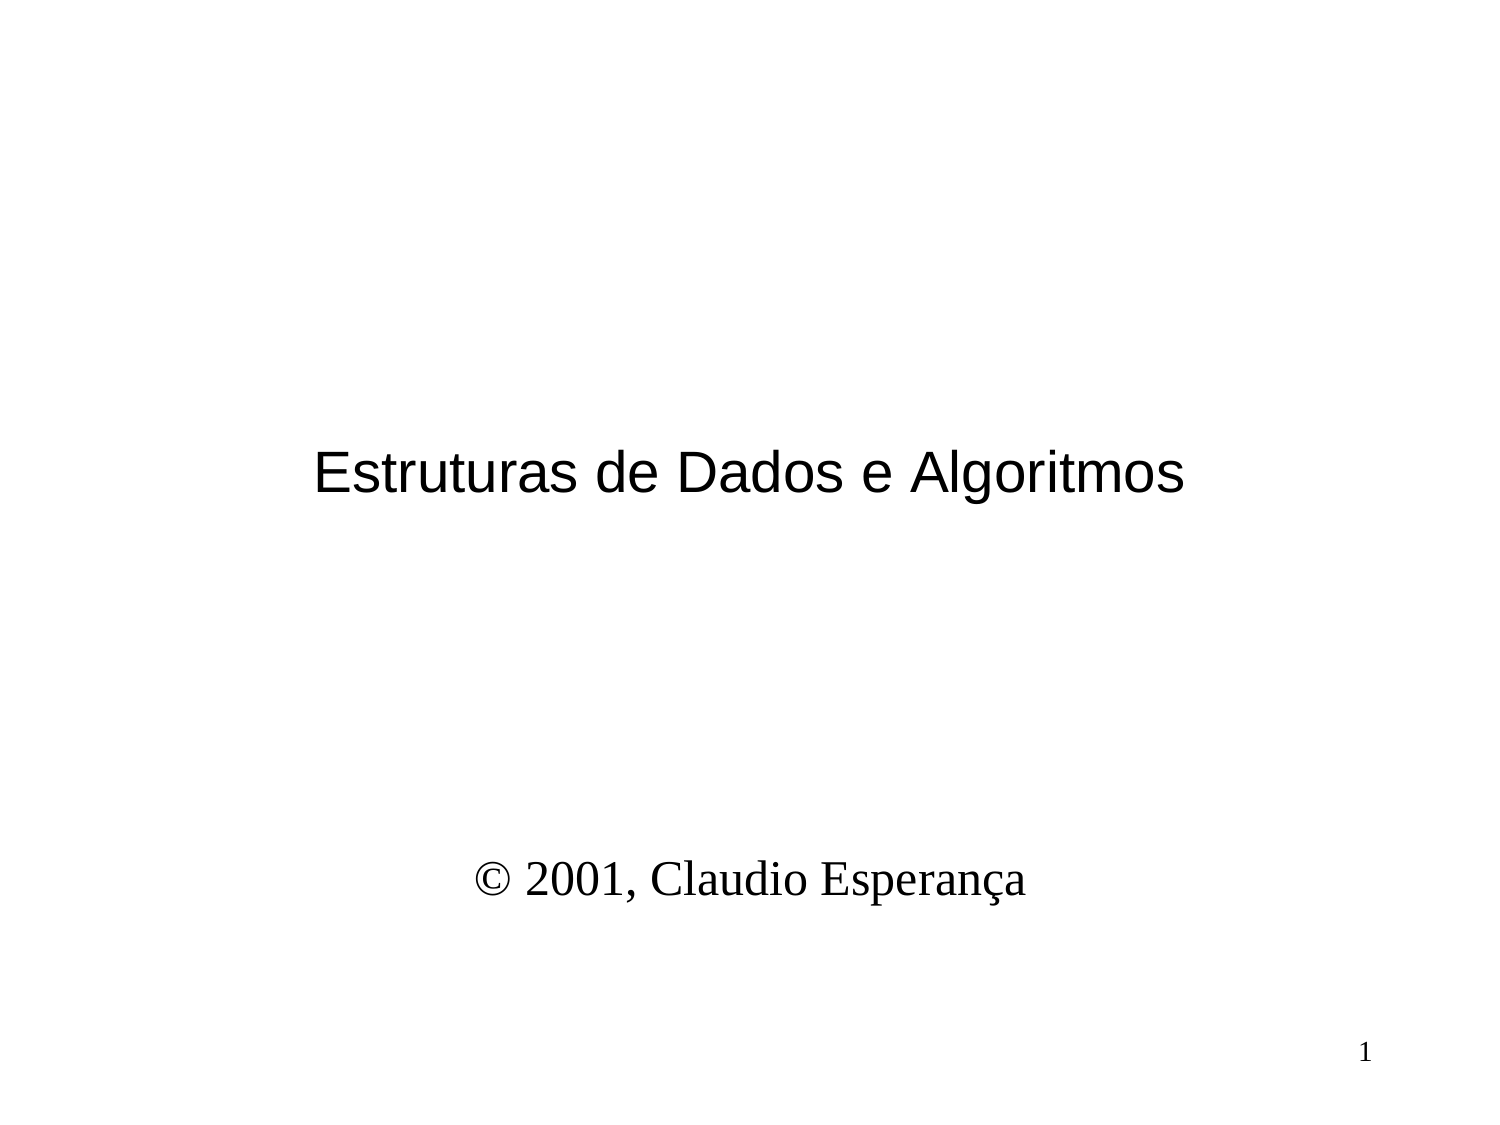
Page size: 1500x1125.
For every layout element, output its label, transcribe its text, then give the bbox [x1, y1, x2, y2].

subtitle  2001, Claudio Esperança [225, 837, 1276, 925]
title Estruturas de Dados e Algoritmos [112, 374, 1388, 563]
